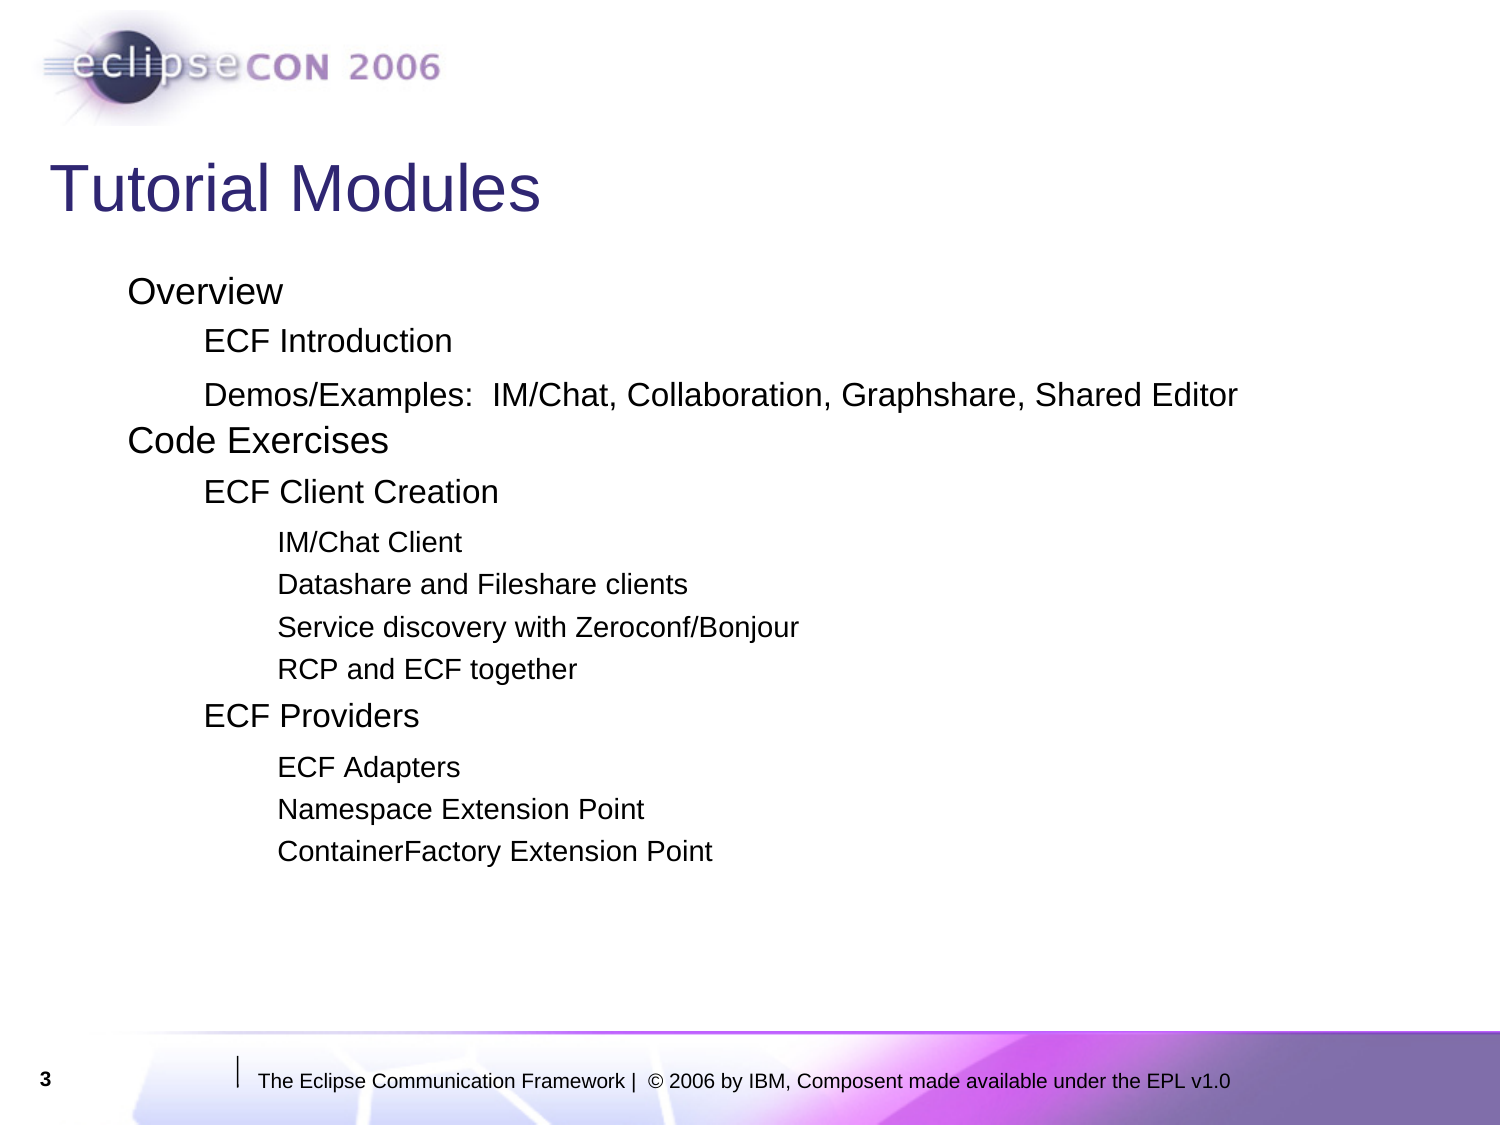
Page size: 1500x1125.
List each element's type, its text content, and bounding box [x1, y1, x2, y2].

list Overview ECF Introduction Demos/Examples: IM/Chat, Collaboration, Graphshare, Shared Editor Code Exercises ECF Client Creation IM/Chat Client Datashare and Fileshare clients Service discovery with Zeroconf/Bonjour RCP and ECF together ECF Providers ECF Adapters Namespace Extension Point ContainerFactory Extension Point [112, 262, 1388, 976]
picture [31, 10, 1040, 126]
title Tutorial Modules [34, 149, 1388, 241]
picture [0, 1031, 1500, 1125]
